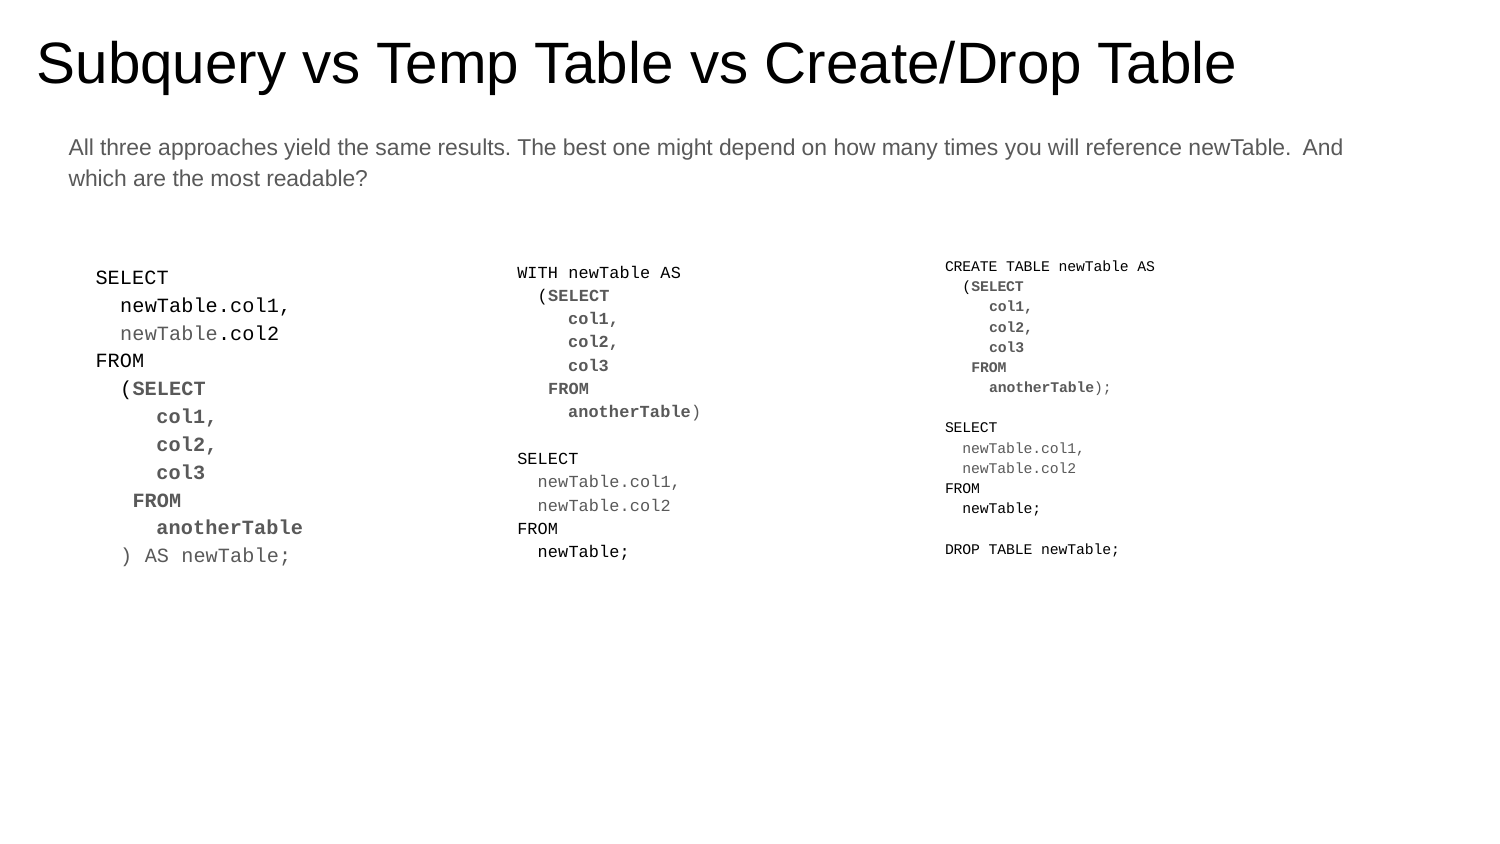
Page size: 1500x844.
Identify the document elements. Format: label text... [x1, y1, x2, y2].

list CREATE TABLE newTable AS (SELECT col1, col2, col3 FROM anotherTable); SELECT newTable.col1, newTable.col2 FROM newTable; DROP TABLE newTable; [929, 239, 1500, 577]
list WITH newTable AS (SELECT col1, col2, col3 FROM anotherTable) SELECT newTable.col1, newTable.col2 FROM newTable; [502, 243, 1165, 581]
list SELECT newTable.col1, newTable.col2 FROM (SELECT col1, col2, col3 FROM anotherTable ) AS newTable; [80, 245, 443, 583]
title Subquery vs Temp Table vs Create/Drop Table [21, 10, 1478, 113]
list All three approaches yield the same results. The best one might depend on how many times you will reference newTable. And which are the most readable? [53, 113, 1397, 207]
